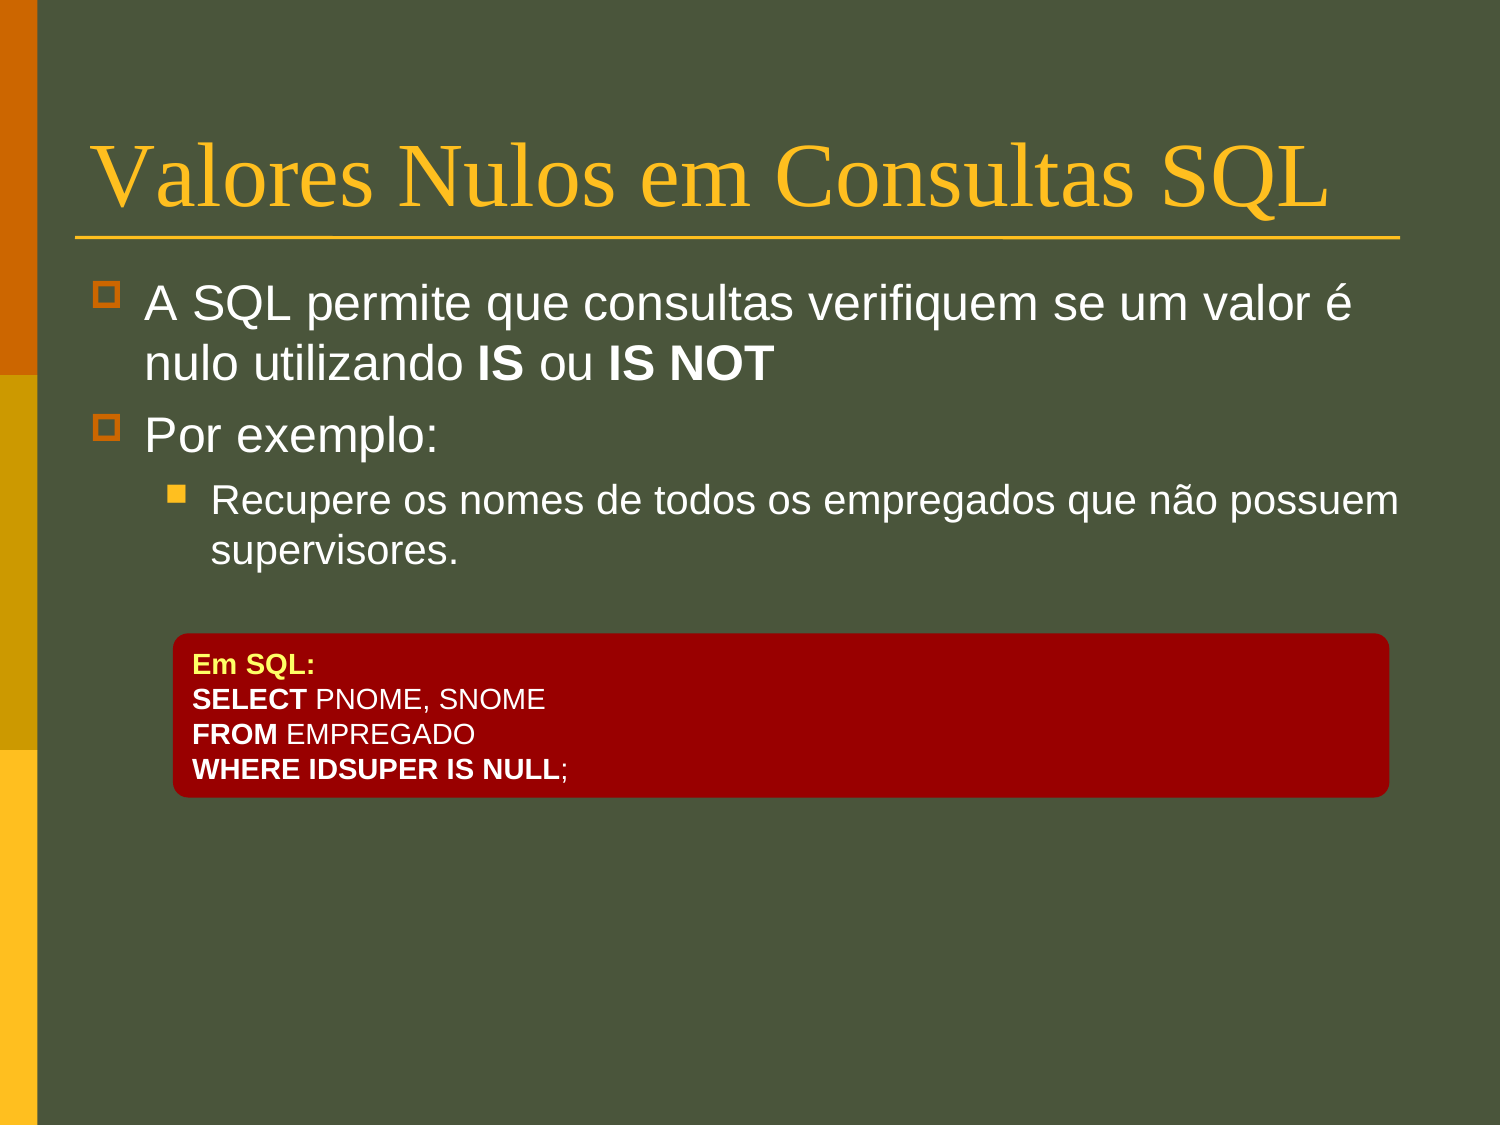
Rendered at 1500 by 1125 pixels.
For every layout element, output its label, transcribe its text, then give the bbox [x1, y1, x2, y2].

list A SQL permite que consultas verifiquem se um valor é nulo utilizando IS ou IS NOT Por exemplo: Recupere os nomes de todos os empregados que não possuem supervisores. [75, 262, 1426, 1006]
text_box Em SQL: SELECT PNOME, SNOME FROM EMPREGADO WHERE IDSUPER IS NULL; [172, 633, 1390, 798]
title Valores Nulos em Consultas SQL [75, 45, 1426, 233]
